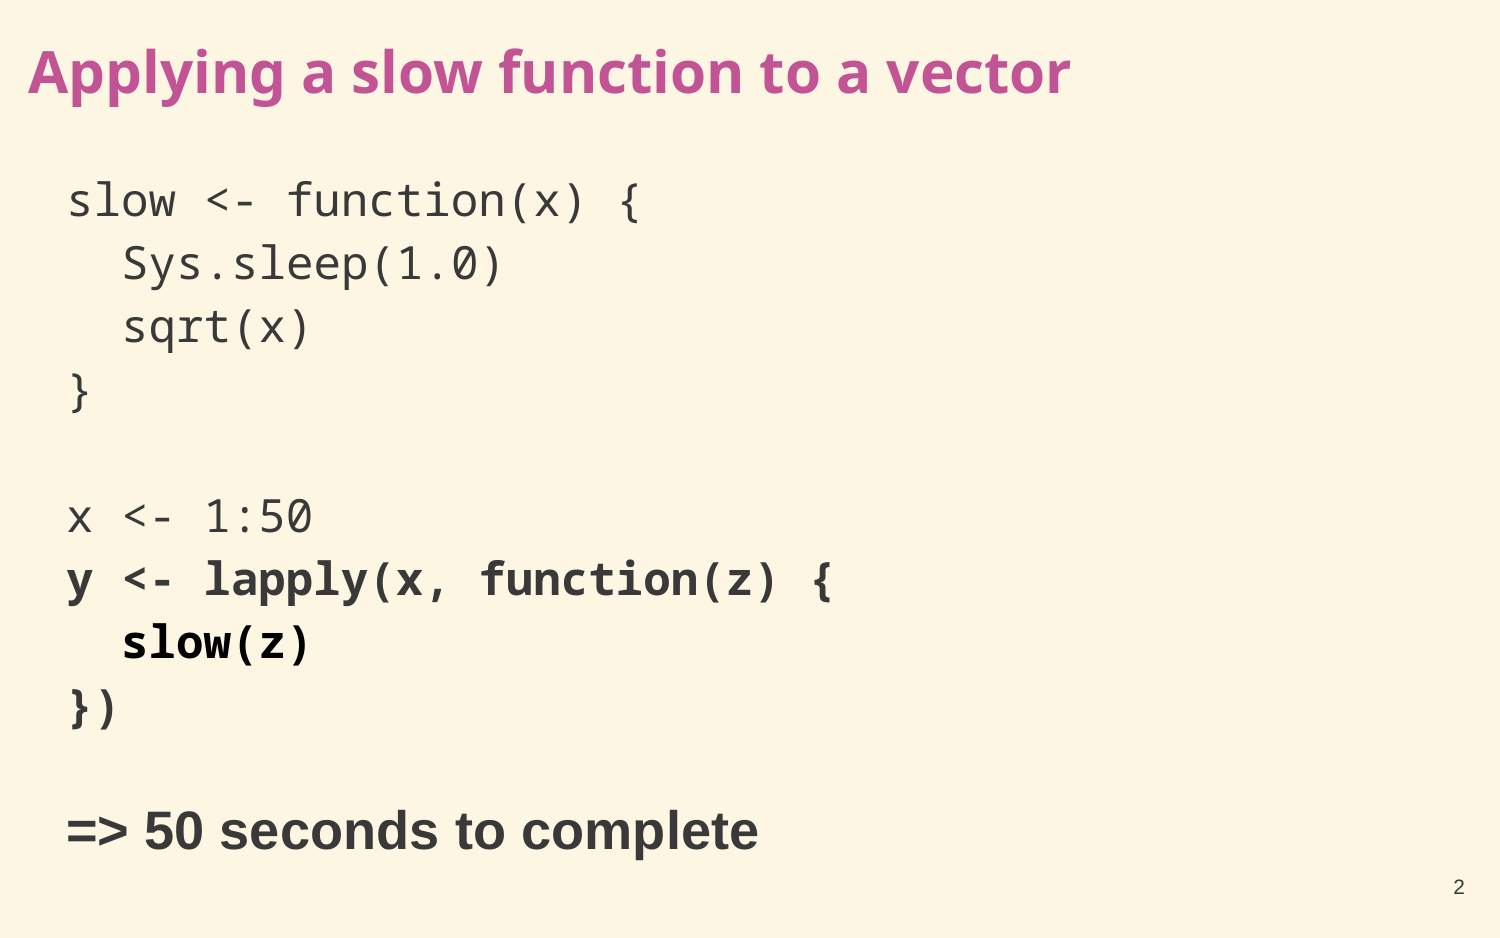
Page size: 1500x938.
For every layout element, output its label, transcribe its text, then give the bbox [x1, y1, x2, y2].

title Applying a slow function to a vector [13, 20, 1480, 136]
list slow <- function(x) { Sys.sleep(1.0) sqrt(x) } x <- 1:50 y <- lapply(x, function(z) { slow(z) }) => 50 seconds to complete [51, 147, 1449, 907]
slide_number <number> [1389, 849, 1480, 922]
